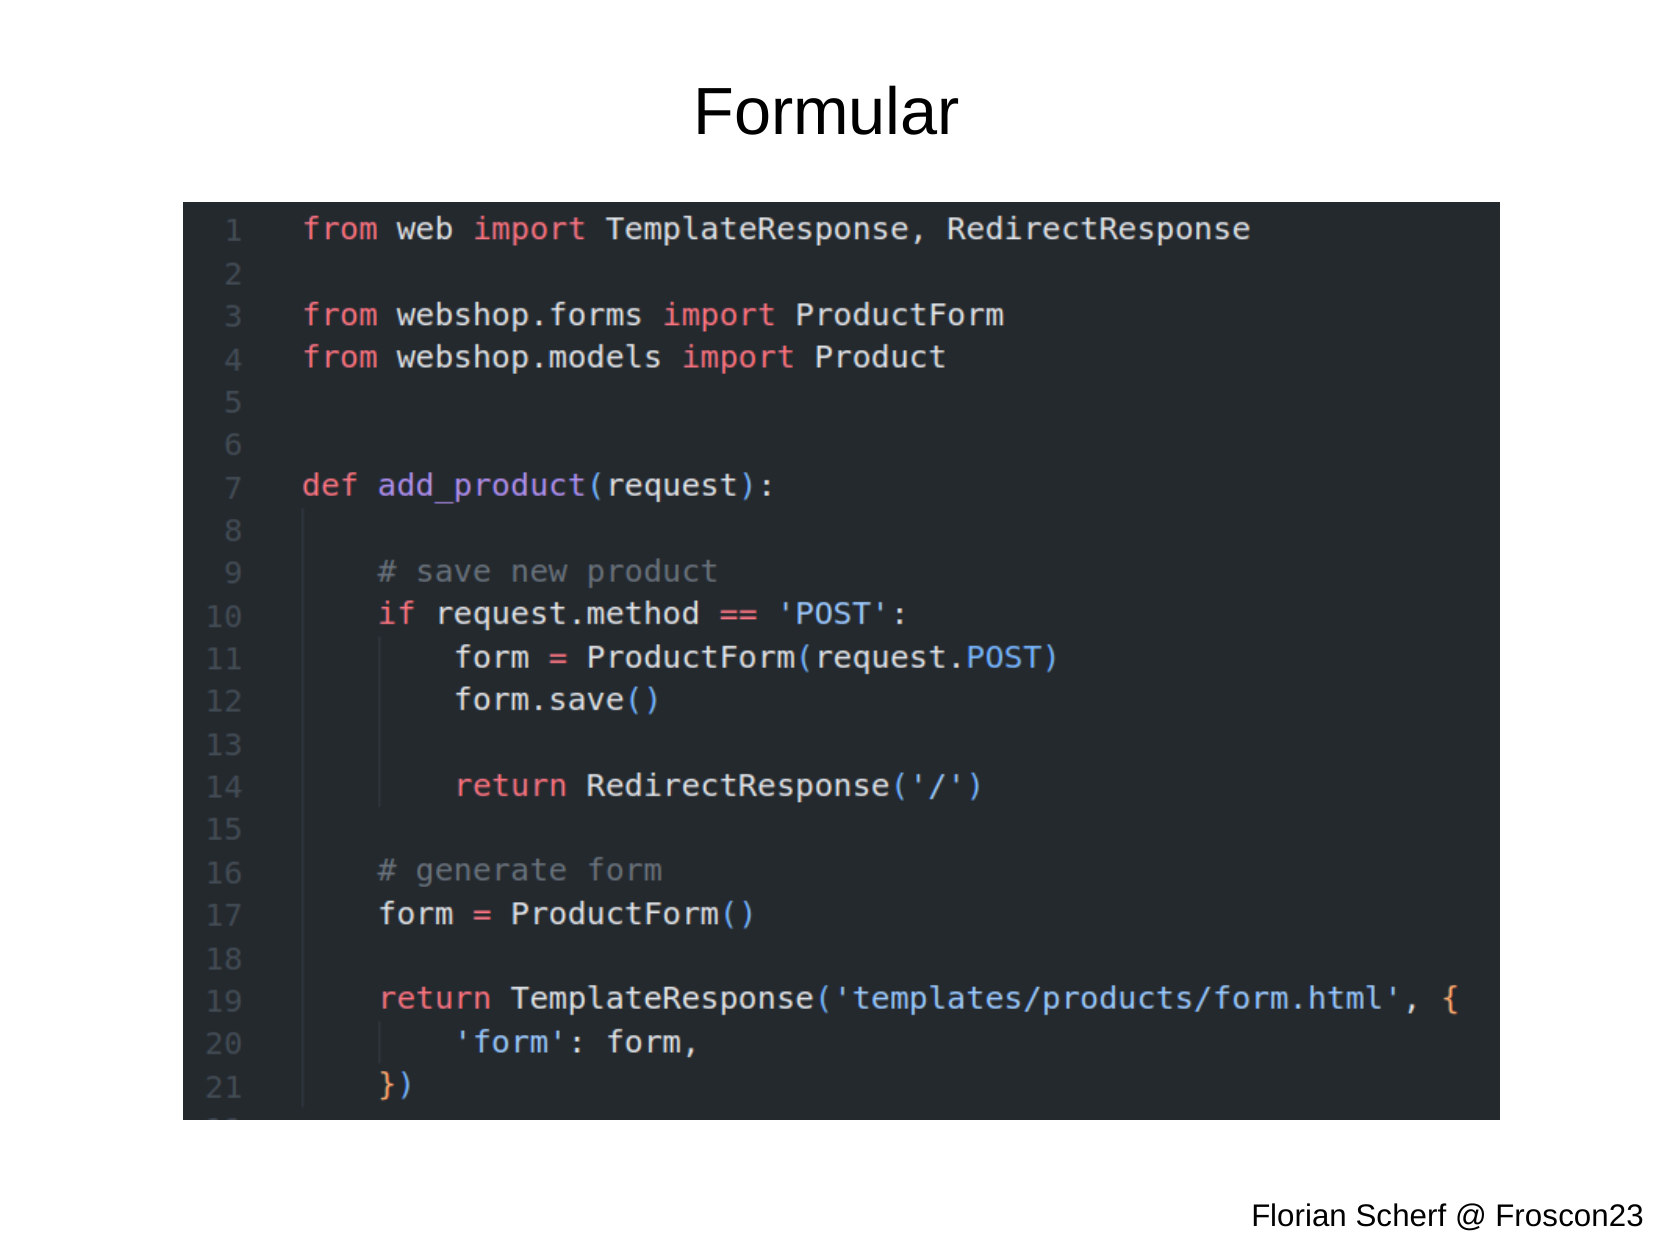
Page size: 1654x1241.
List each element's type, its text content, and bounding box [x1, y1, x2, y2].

title Formular [82, 8, 1571, 216]
picture [183, 202, 1500, 1121]
list Florian Scherf @ Froscon23 [1180, 1198, 1654, 1241]
